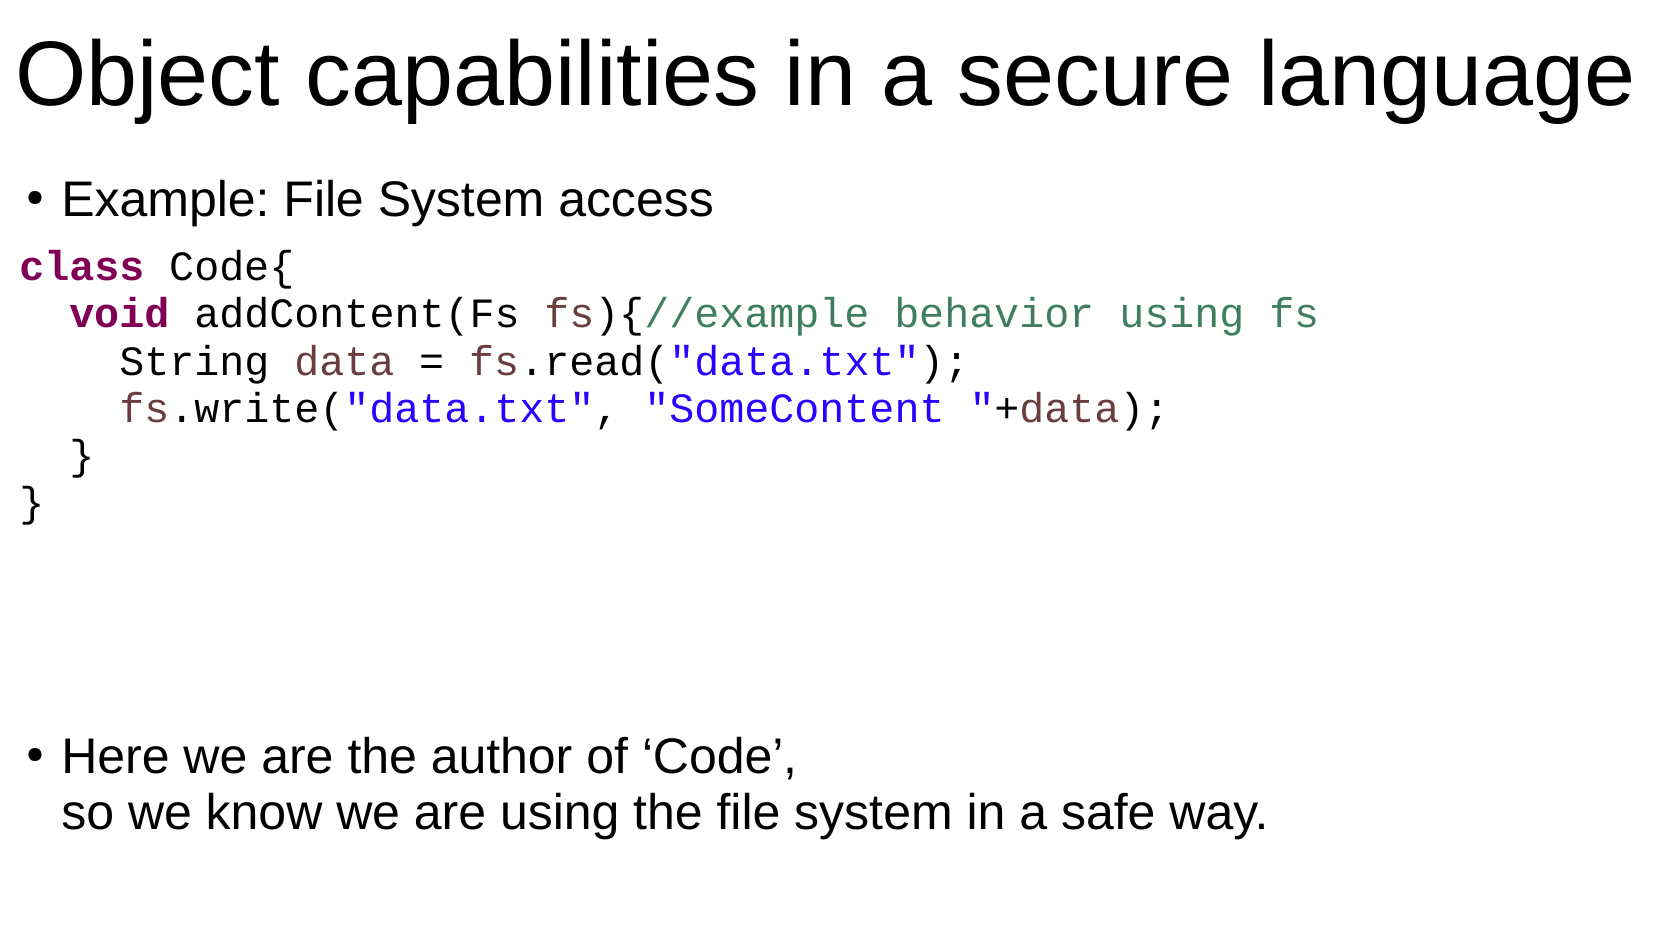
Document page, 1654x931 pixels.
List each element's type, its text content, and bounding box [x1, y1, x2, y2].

text_box class Code{ void addContent(Fs fs){//example behavior using fs String data = fs.read("data.txt"); fs.write("data.txt", "SomeContent "+data); } } [4, 238, 1654, 621]
text_box Example: File System access Here we are the author of ‘Code’, so we know we are using the file system in a safe way. [11, 621, 1583, 916]
title Object capabilities in a secure language [11, 0, 1642, 176]
text_box Example: File System access Here we are the author of ‘Code’, so we know we are using the file system in a safe way. [11, 176, 1583, 238]
